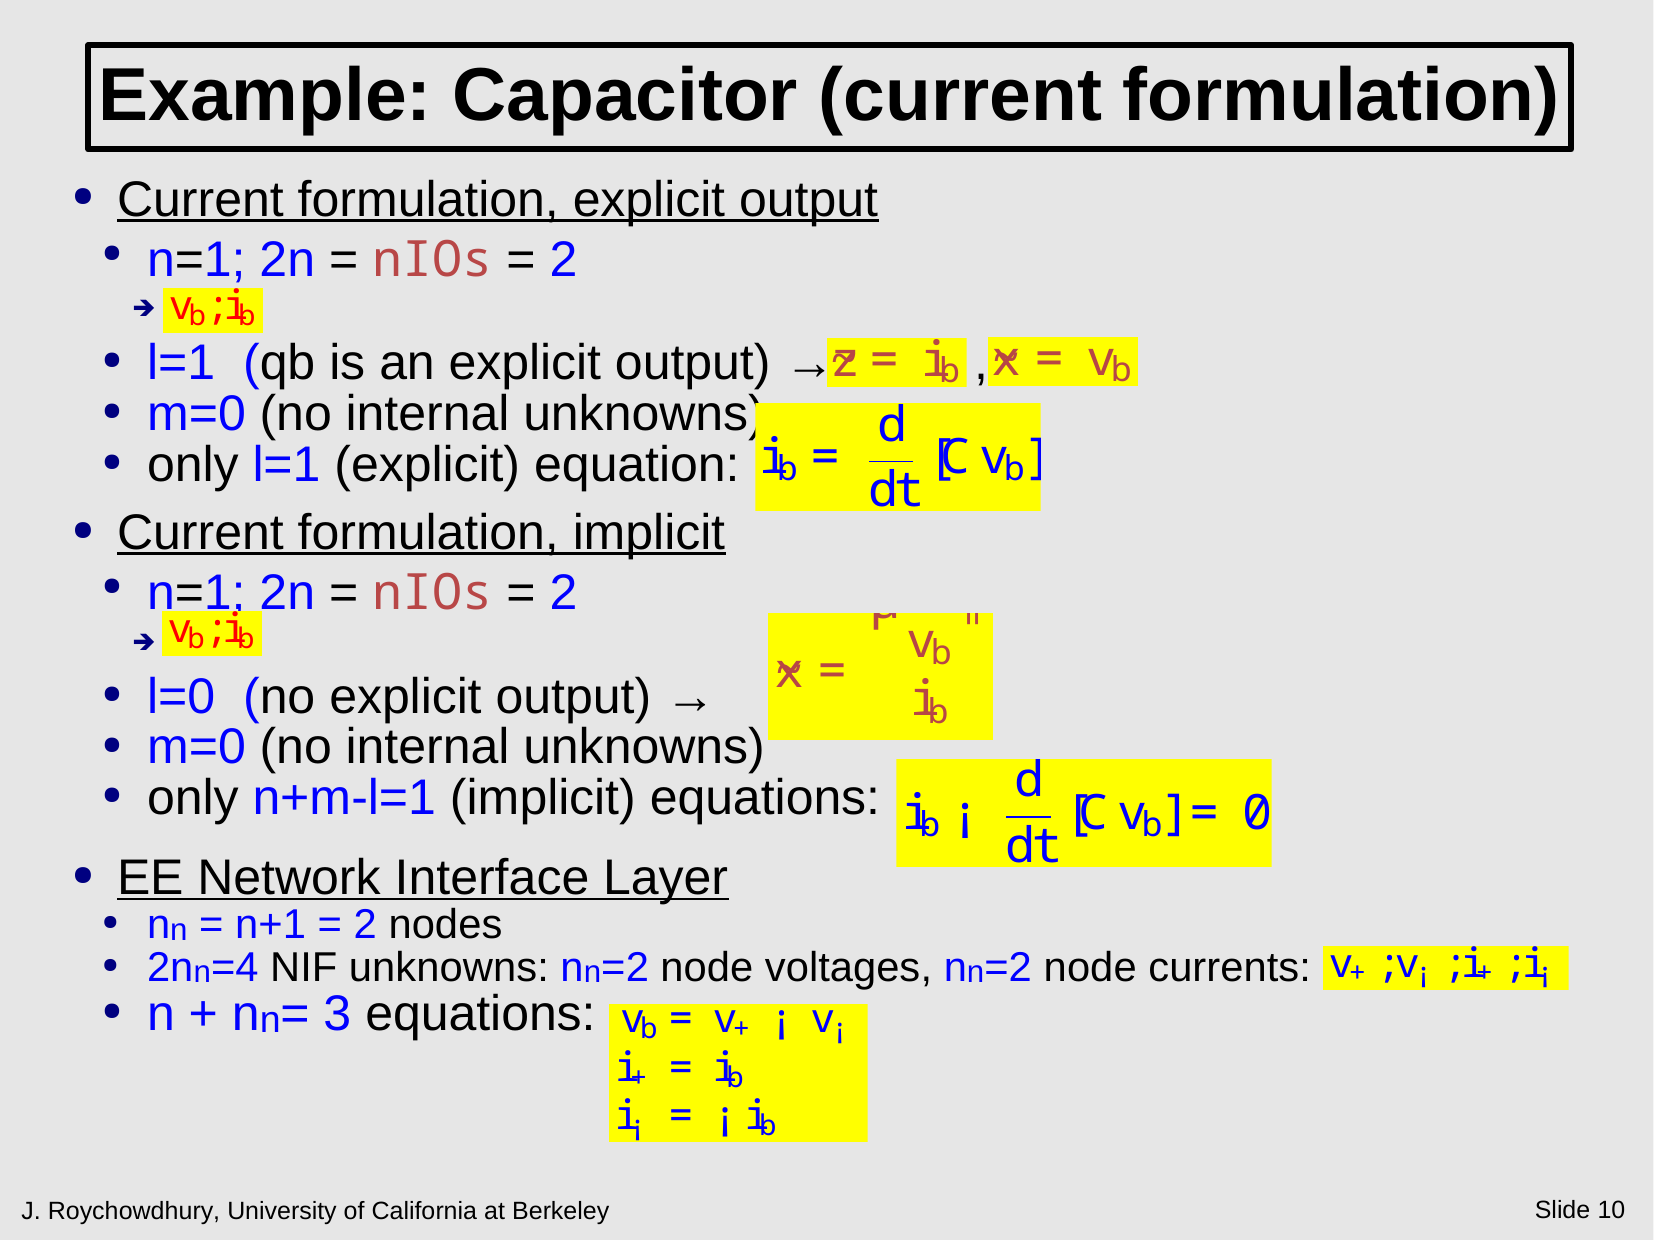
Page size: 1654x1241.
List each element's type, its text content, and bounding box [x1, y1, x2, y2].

picture [755, 403, 1041, 511]
picture [768, 613, 994, 740]
title Example: Capacitor (current formulation) [88, 45, 1572, 150]
picture [988, 336, 1139, 386]
picture [608, 1003, 868, 1142]
picture [1322, 945, 1569, 991]
list Current formulation, explicit output n=1; 2n = nIOs = 2 l=1 (qb is an explicit output) → , m=0 (no internal unknowns) only l=1 (explicit) equation: Current formulation, implicit n=1; 2n = nIOs = 2 l=0 (no explicit output) → m=0 (no internal unknowns) only n+m-l=1 (implicit) equations: EE Network Interface Layer nn = n+1 = 2 nodes 2nn=4 NIF unknowns: nn=2 node voltages, nn=2 node currents: n + nn= 3 equations: [41, 175, 1455, 1071]
picture [826, 337, 967, 387]
picture [163, 288, 264, 333]
picture [161, 611, 262, 656]
picture [896, 759, 1272, 867]
